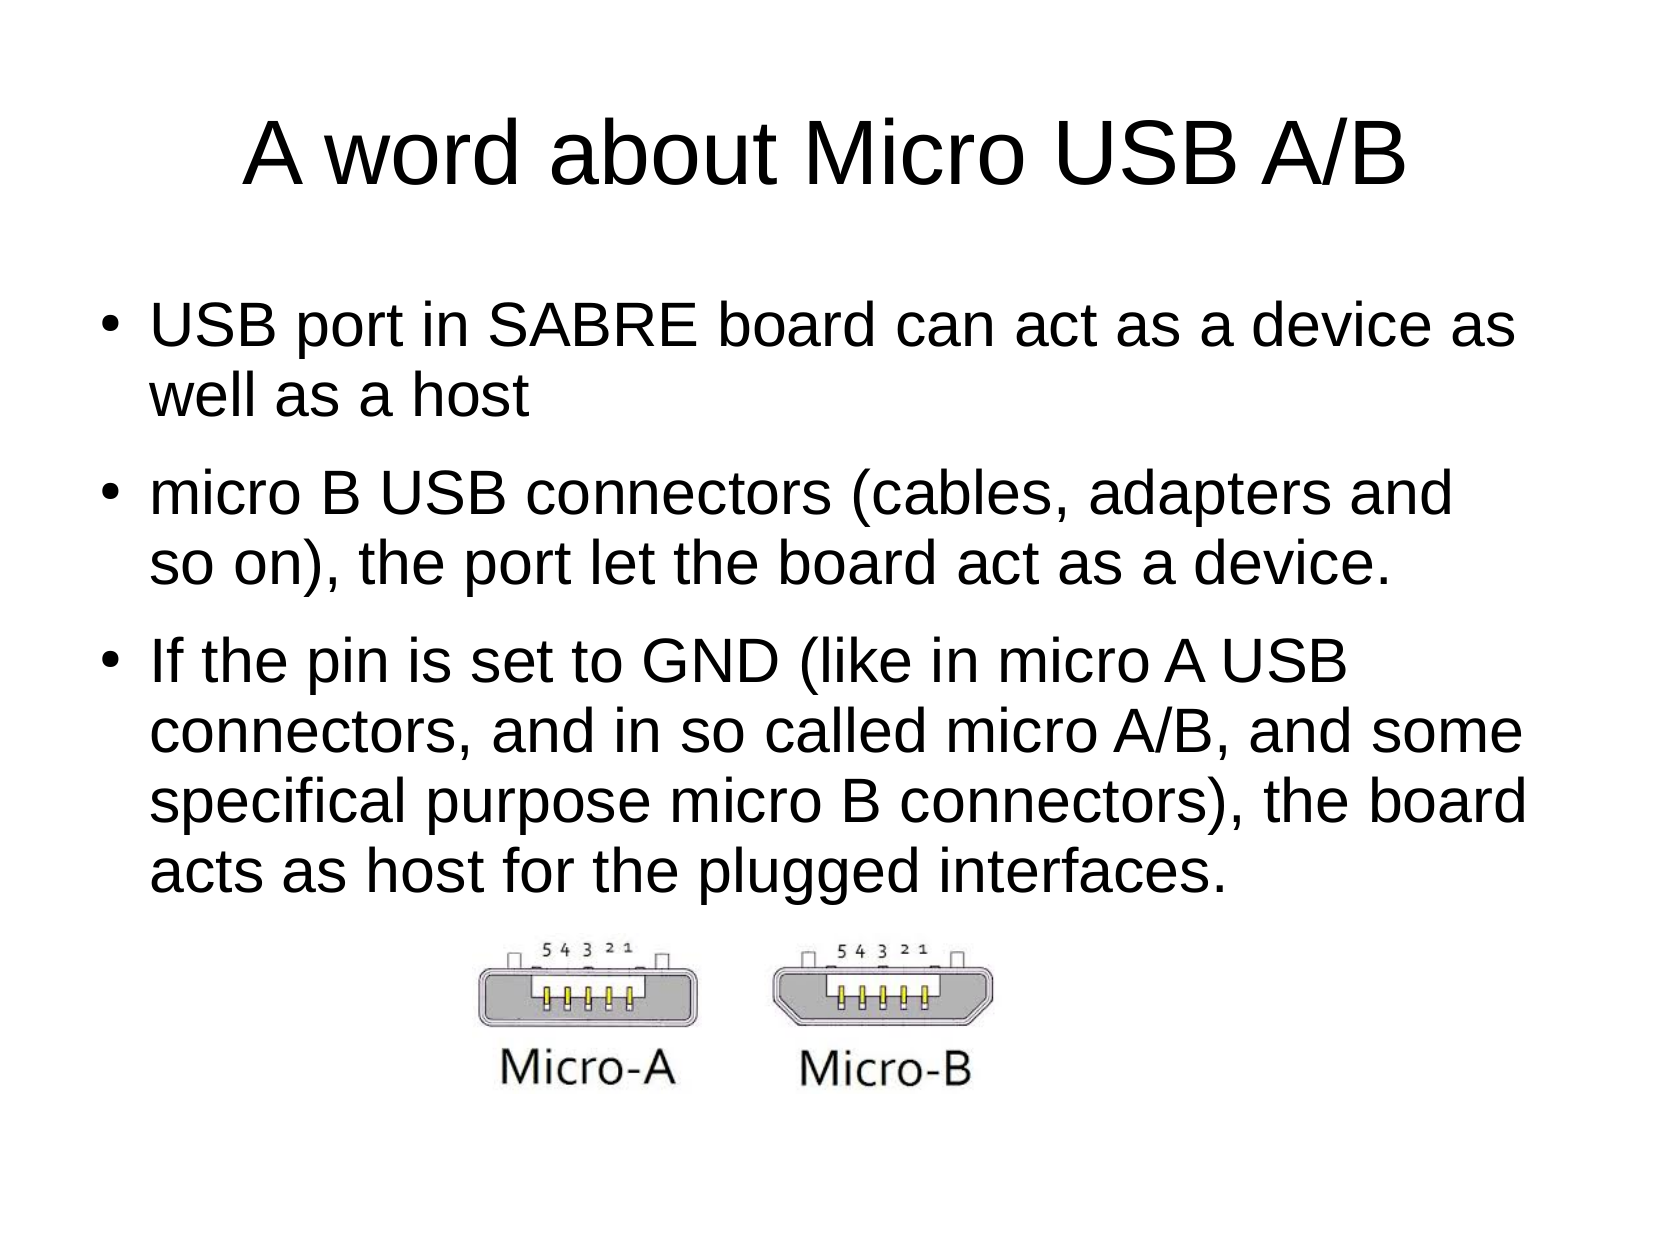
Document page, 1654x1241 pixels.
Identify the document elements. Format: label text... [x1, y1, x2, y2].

picture [472, 933, 1005, 1094]
title A word about Micro USB A/B [82, 49, 1571, 257]
list USB port in SABRE board can act as a device as well as a host micro B USB connectors (cables, adapters and so on), the port let the board act as a device. If the pin is set to GND (like in micro A USB connectors, and in so called micro A/B, and some specifical purpose micro B connectors), the board acts as host for the plugged interfaces. [82, 290, 1538, 1010]
